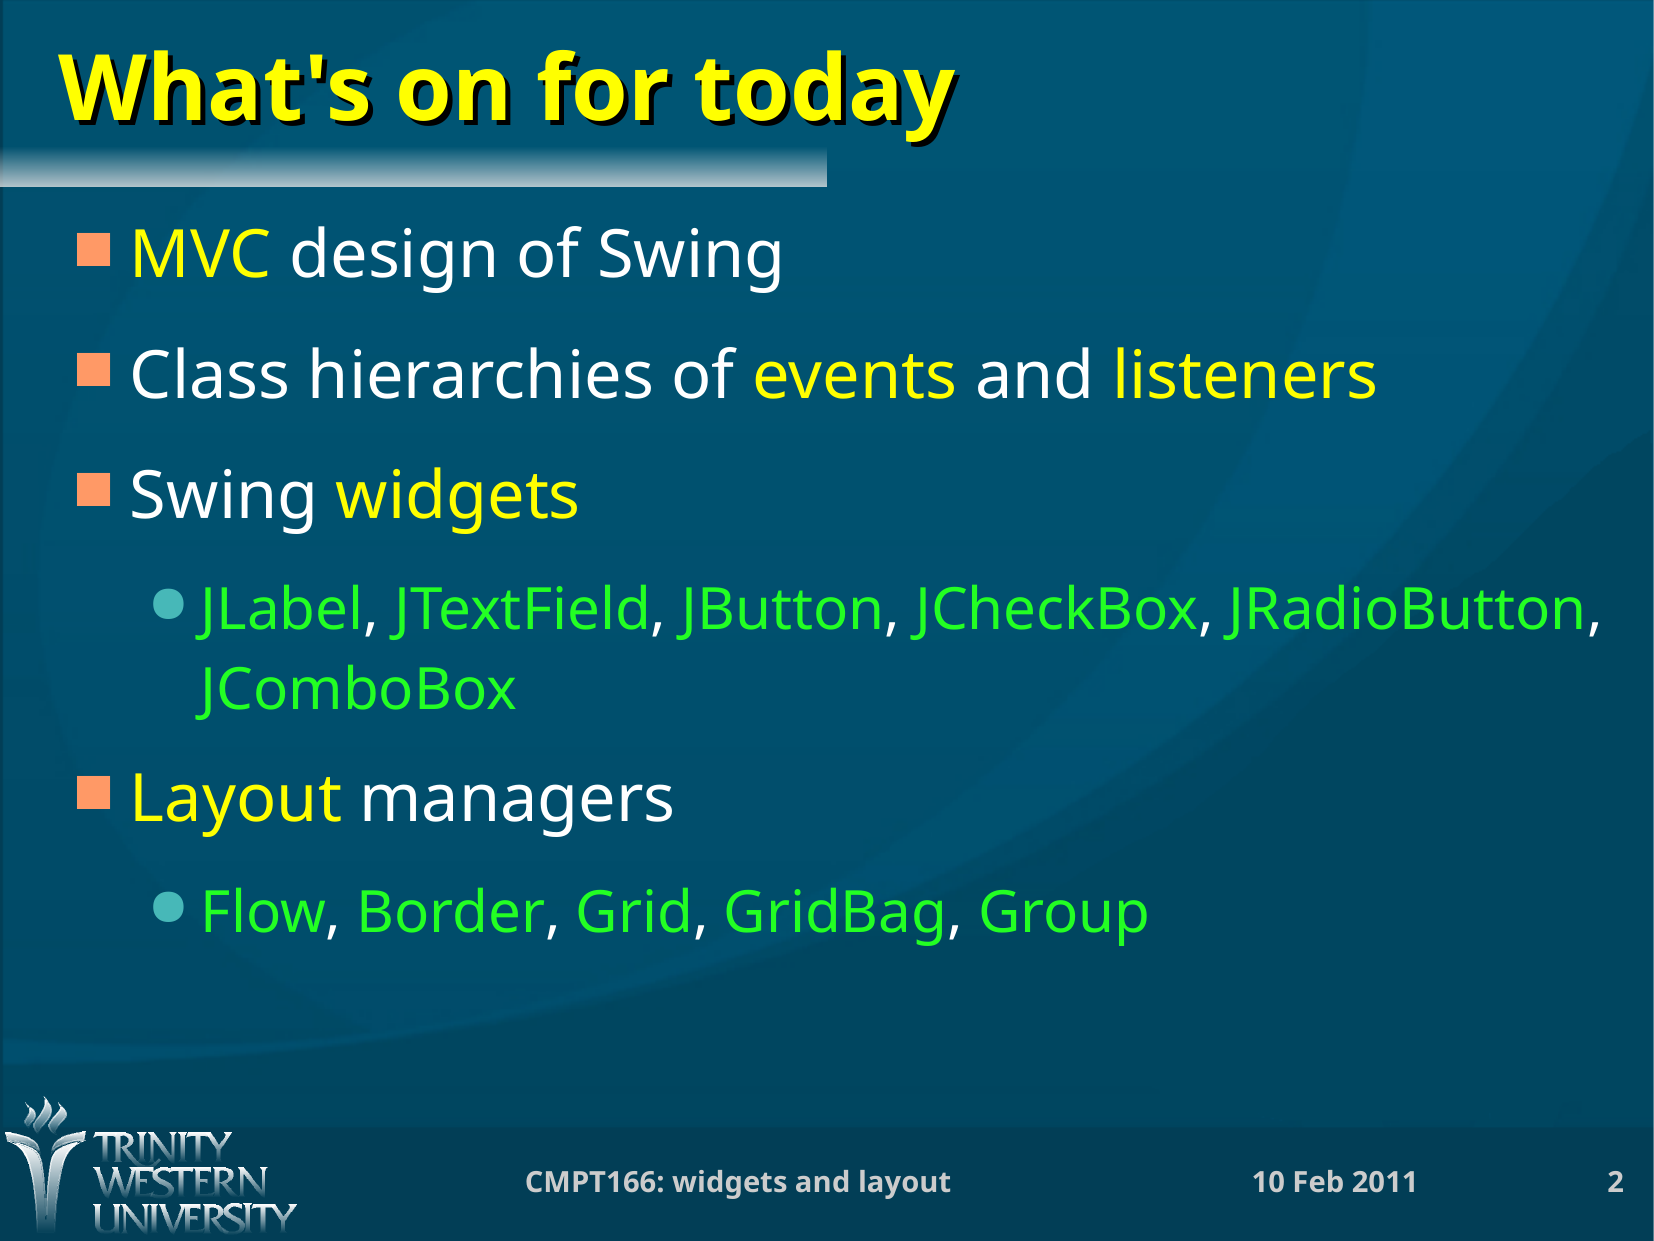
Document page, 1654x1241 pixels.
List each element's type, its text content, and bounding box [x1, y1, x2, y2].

picture [38, 1227, 54, 1232]
title What's on for today [59, 19, 1595, 148]
list Event classes are in package java.awt.event e.g., the ActionListener interface uses the actionPerformed() method on an ActionEvent object [0, 154, 827, 158]
list MVC design of Swing Class hierarchies of events and listeners Swing widgets JLabel, JTextField, JButton, JCheckBox, JRadioButton, JComboBox Layout managers Flow, Border, Grid, GridBag, Group [59, 206, 1625, 1026]
